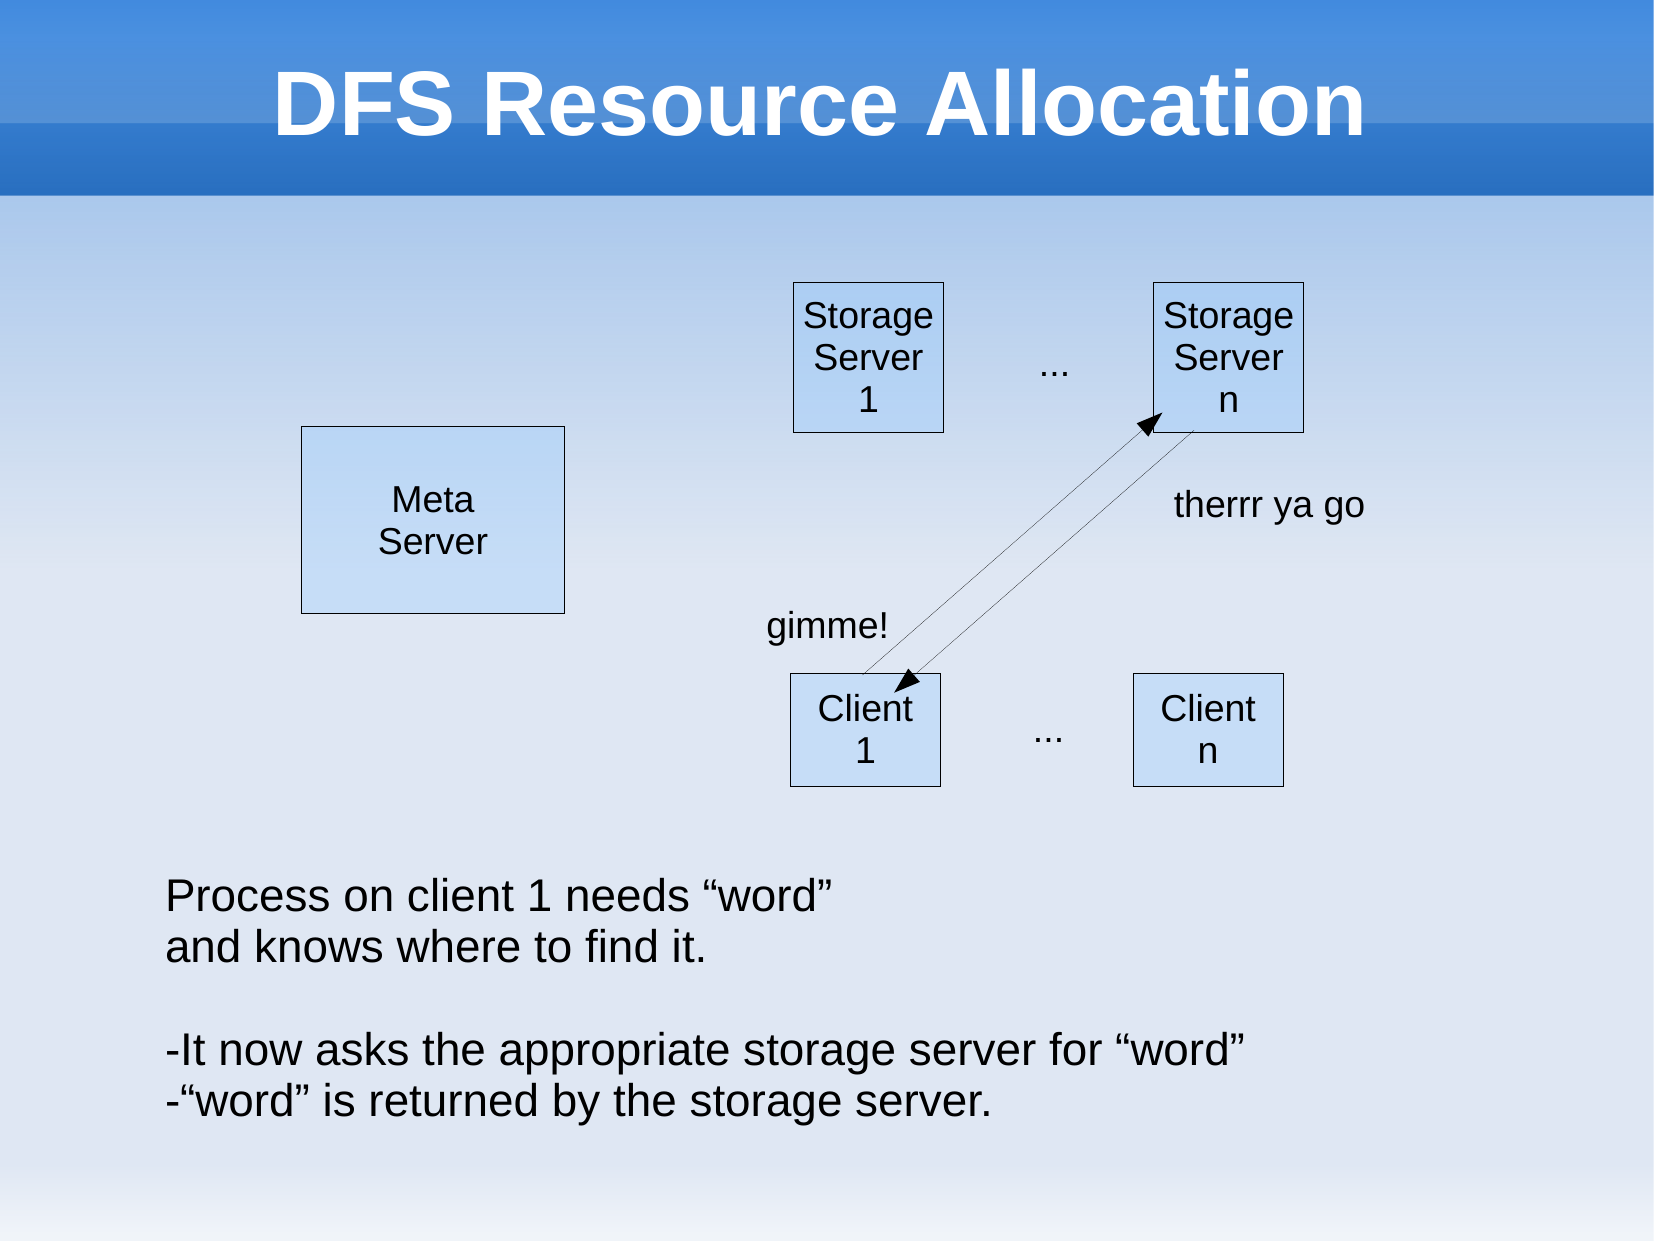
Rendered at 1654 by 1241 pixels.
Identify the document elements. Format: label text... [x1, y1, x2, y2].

text_box Client 1 [790, 673, 941, 787]
text_box Storage Server n [1153, 282, 1304, 433]
text_box Client n [1133, 673, 1284, 787]
text_box ... [1018, 701, 1080, 759]
text_box Meta Server [301, 426, 565, 614]
picture [0, 0, 1654, 1241]
text_box ... [1024, 335, 1086, 393]
text_box Storage Server 1 [793, 282, 944, 433]
text_box Process on client 1 needs “word” and knows where to find it. -It now asks the appropriate storage server for “word” -“word” is returned by the storage server. [150, 862, 1260, 1134]
text_box therrr ya go [1158, 476, 1381, 534]
title DFS Resource Allocation [76, 7, 1565, 200]
text_box gimme! [751, 596, 904, 654]
